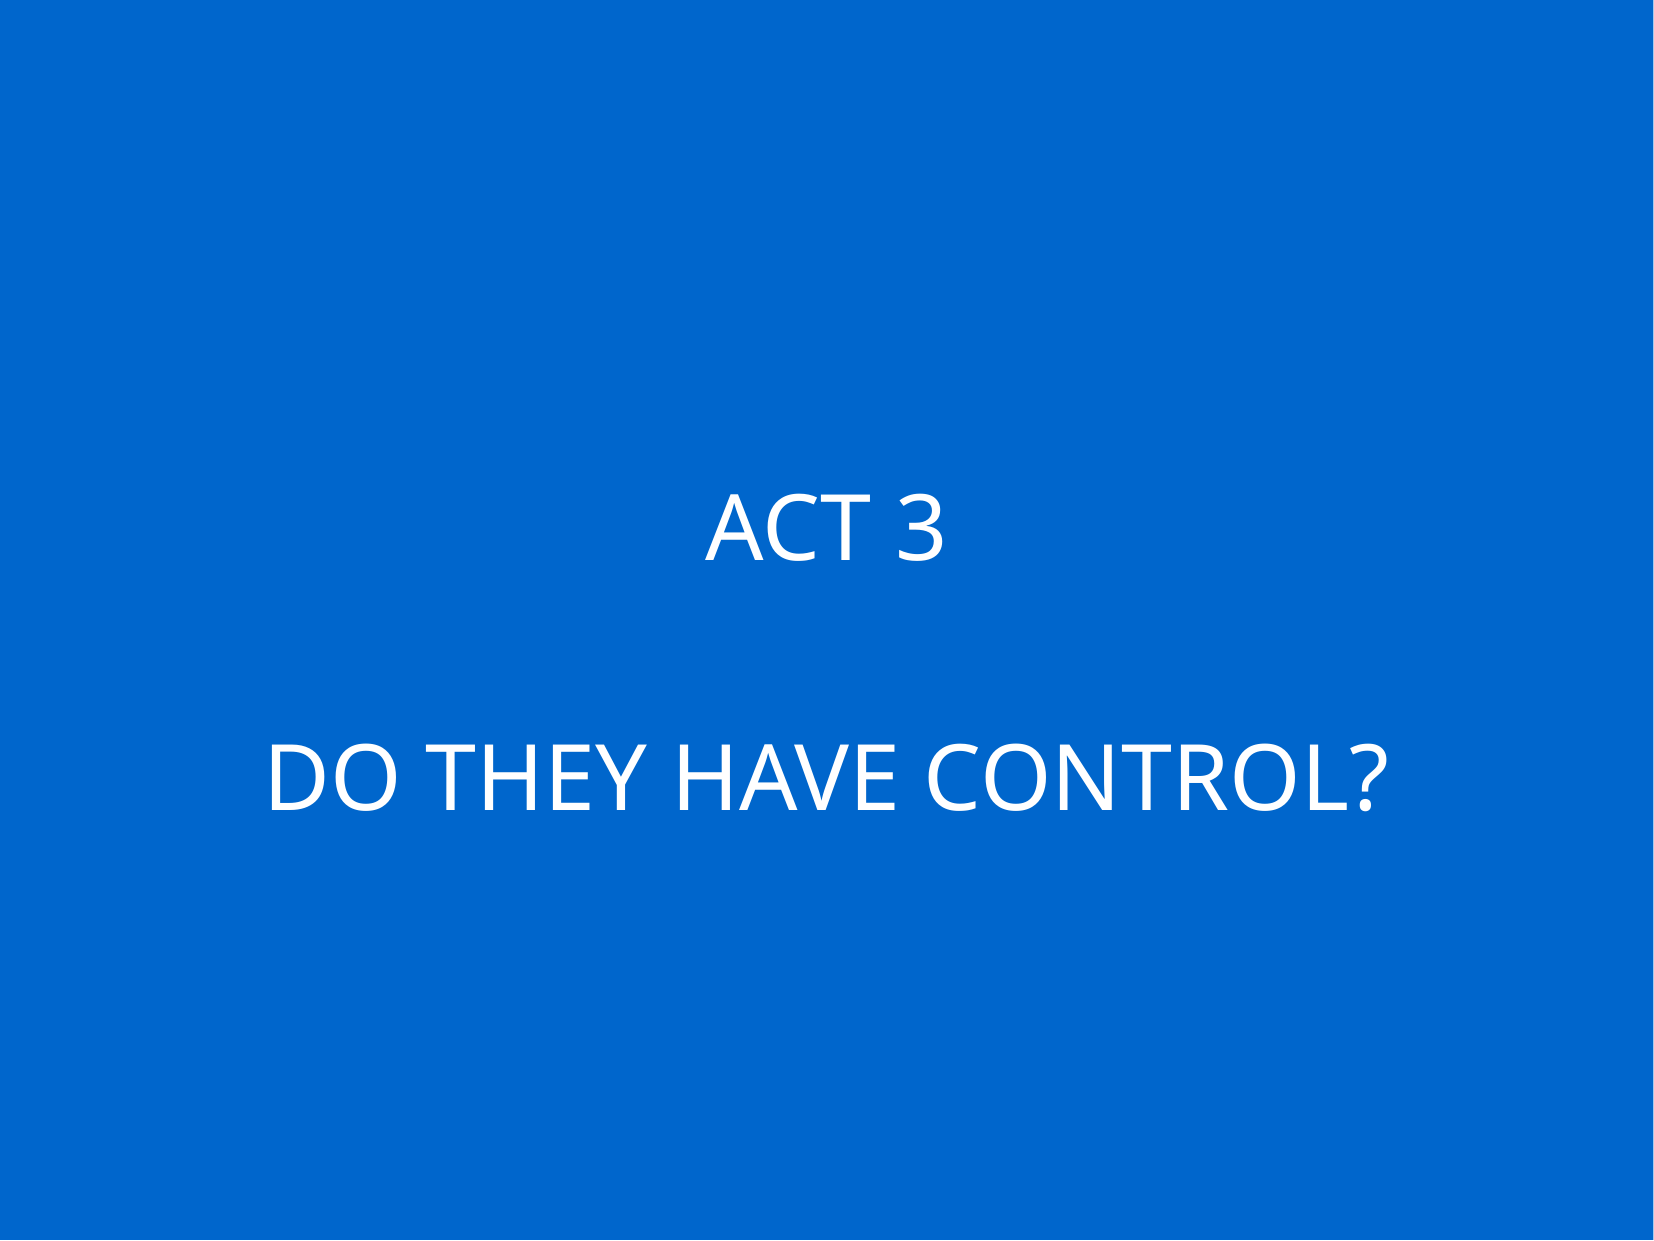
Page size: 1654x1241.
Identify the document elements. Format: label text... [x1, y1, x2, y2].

subtitle ACT 3 DO THEY HAVE CONTROL? [82, 290, 1571, 1010]
